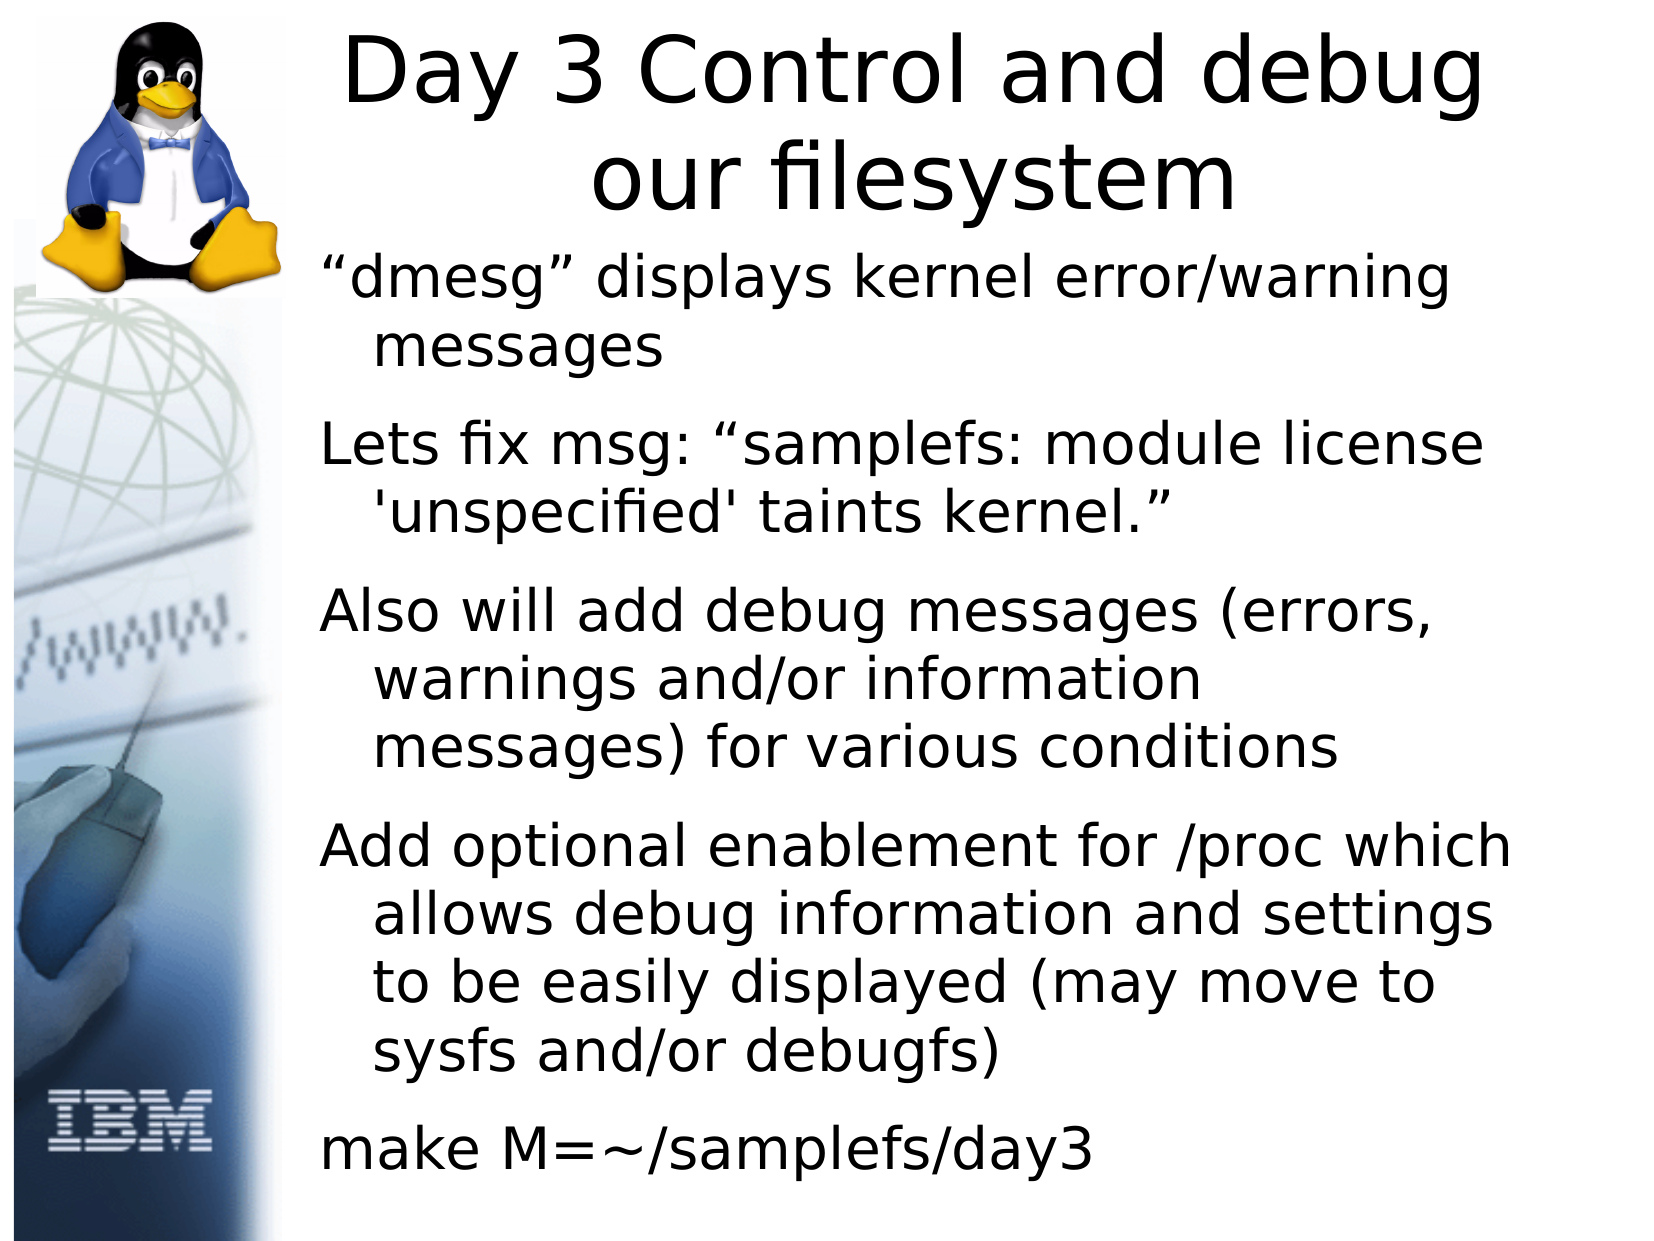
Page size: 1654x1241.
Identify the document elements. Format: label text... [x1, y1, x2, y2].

title Day 3 Control and debug our filesystem [301, 17, 1528, 231]
list “dmesg” displays kernel error/warning messages Lets fix msg: “samplefs: module license 'unspecified' taints kernel.” Also will add debug messages (errors, warnings and/or information messages) for various conditions Add optional enablement for /proc which allows debug information and settings to be easily displayed (may move to sysfs and/or debugfs) make M=~/samplefs/day3 [301, 243, 1520, 1182]
